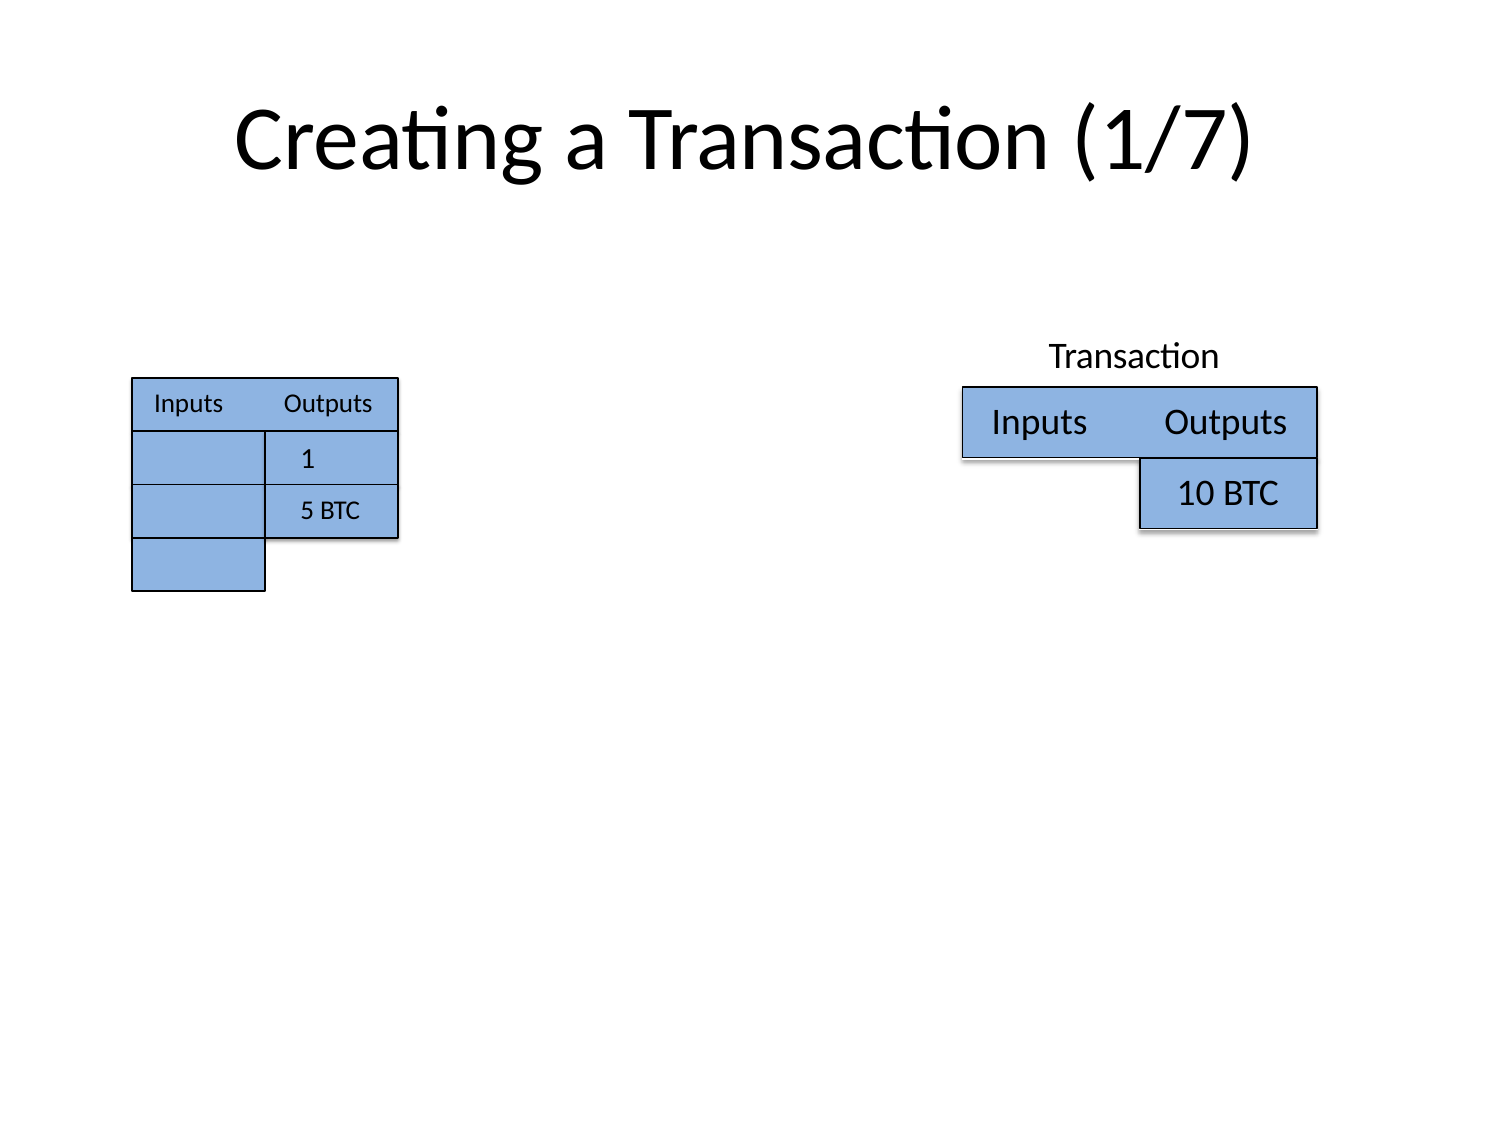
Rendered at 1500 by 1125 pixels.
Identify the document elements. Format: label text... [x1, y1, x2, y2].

text_box 5 BTC [298, 492, 365, 525]
text_box Inputs [989, 397, 1126, 443]
text_box [1141, 459, 1316, 528]
text_box Transaction [1046, 331, 1260, 377]
text_box [954, 382, 1327, 541]
text_box 10 BTC [1174, 468, 1335, 514]
title Creating a Transaction (1/7) [90, 33, 1410, 298]
text_box [126, 375, 405, 590]
text_box Outputs [281, 385, 378, 419]
text_box Inputs [152, 385, 228, 419]
text_box 1 BTC [298, 439, 365, 481]
text_box Outputs [1162, 397, 1325, 443]
